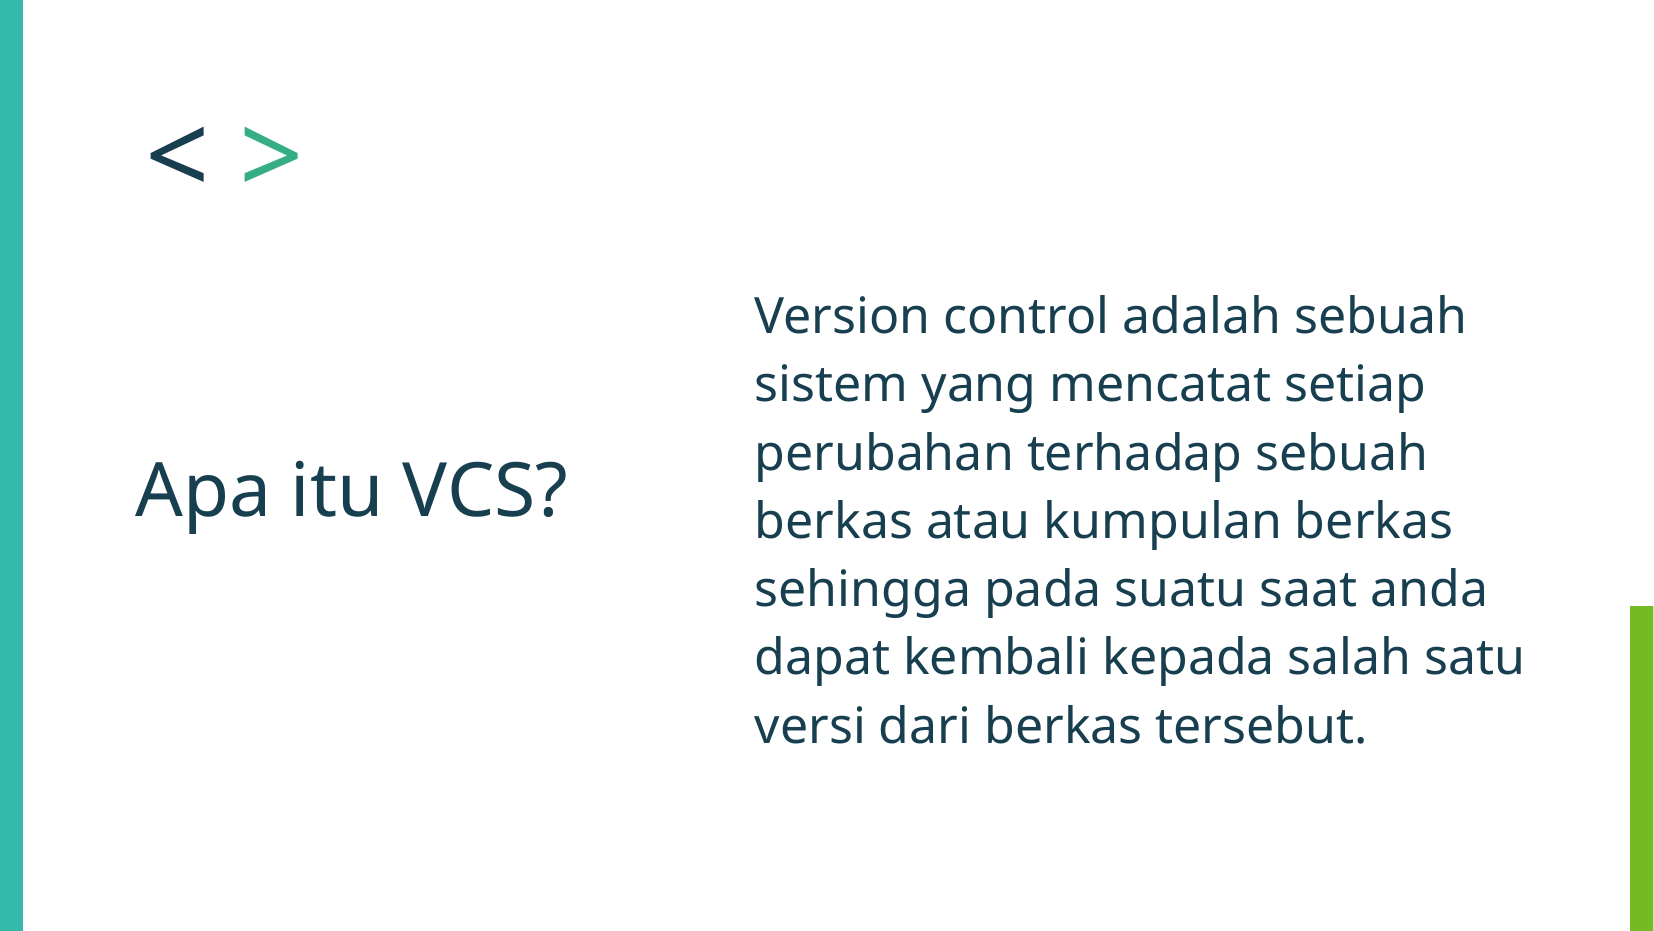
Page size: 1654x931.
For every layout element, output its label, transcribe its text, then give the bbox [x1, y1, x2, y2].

list < > [75, 75, 340, 241]
title Apa itu VCS? [70, 217, 634, 757]
list Version control adalah sebuah sistem yang mencatat setiap perubahan terhadap sebuah berkas atau kumpulan berkas sehingga pada suatu saat anda dapat kembali kepada salah satu versi dari berkas tersebut. [683, 199, 1591, 761]
